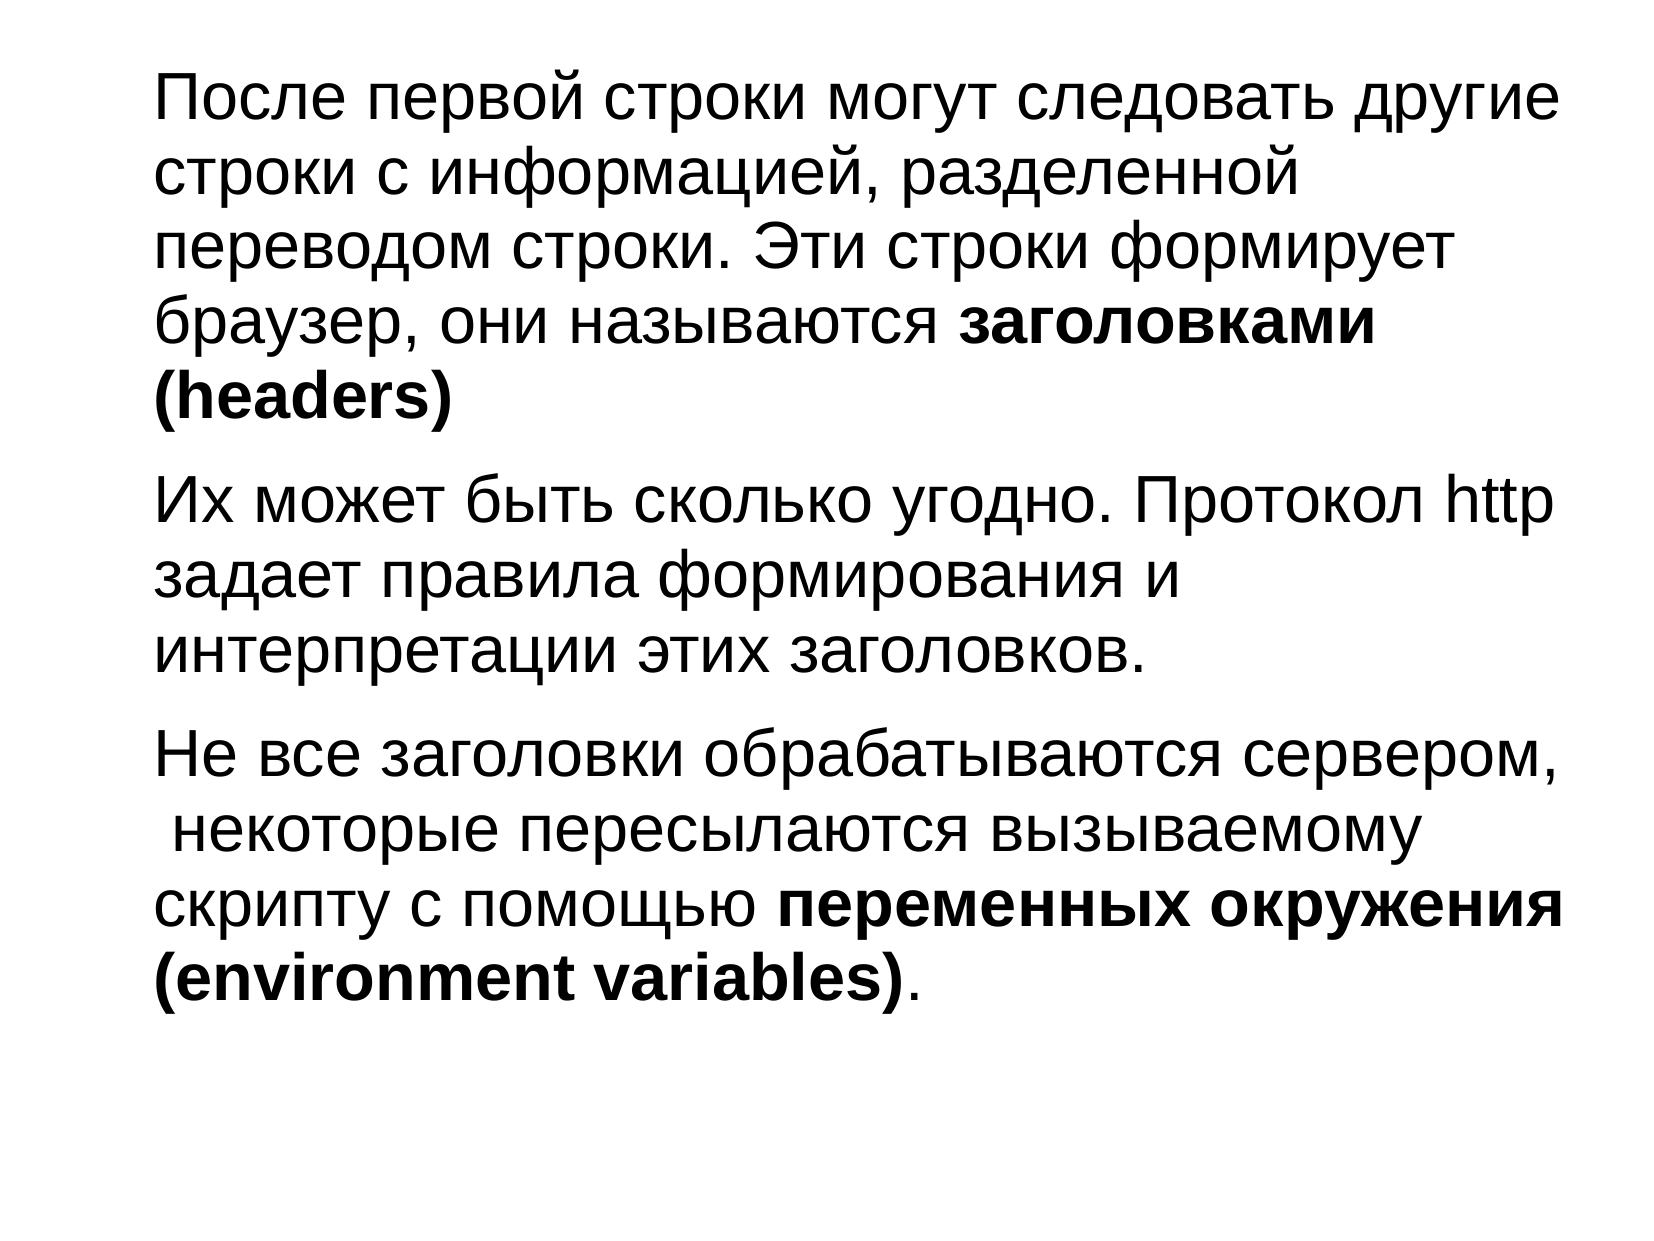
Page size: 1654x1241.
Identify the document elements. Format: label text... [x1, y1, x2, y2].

list После первой строки могут следовать другие строки с информацией, разделенной переводом строки. Эти строки формирует браузер, они называются заголовками (headers) Их может быть сколько угодно. Протокол http задает правила формирования и интерпретации этих заголовков. Не все заголовки обрабатываются сервером, некоторые пересылаются вызываемому скрипту с помощью переменных окружения (environment variables). [82, 59, 1571, 1109]
